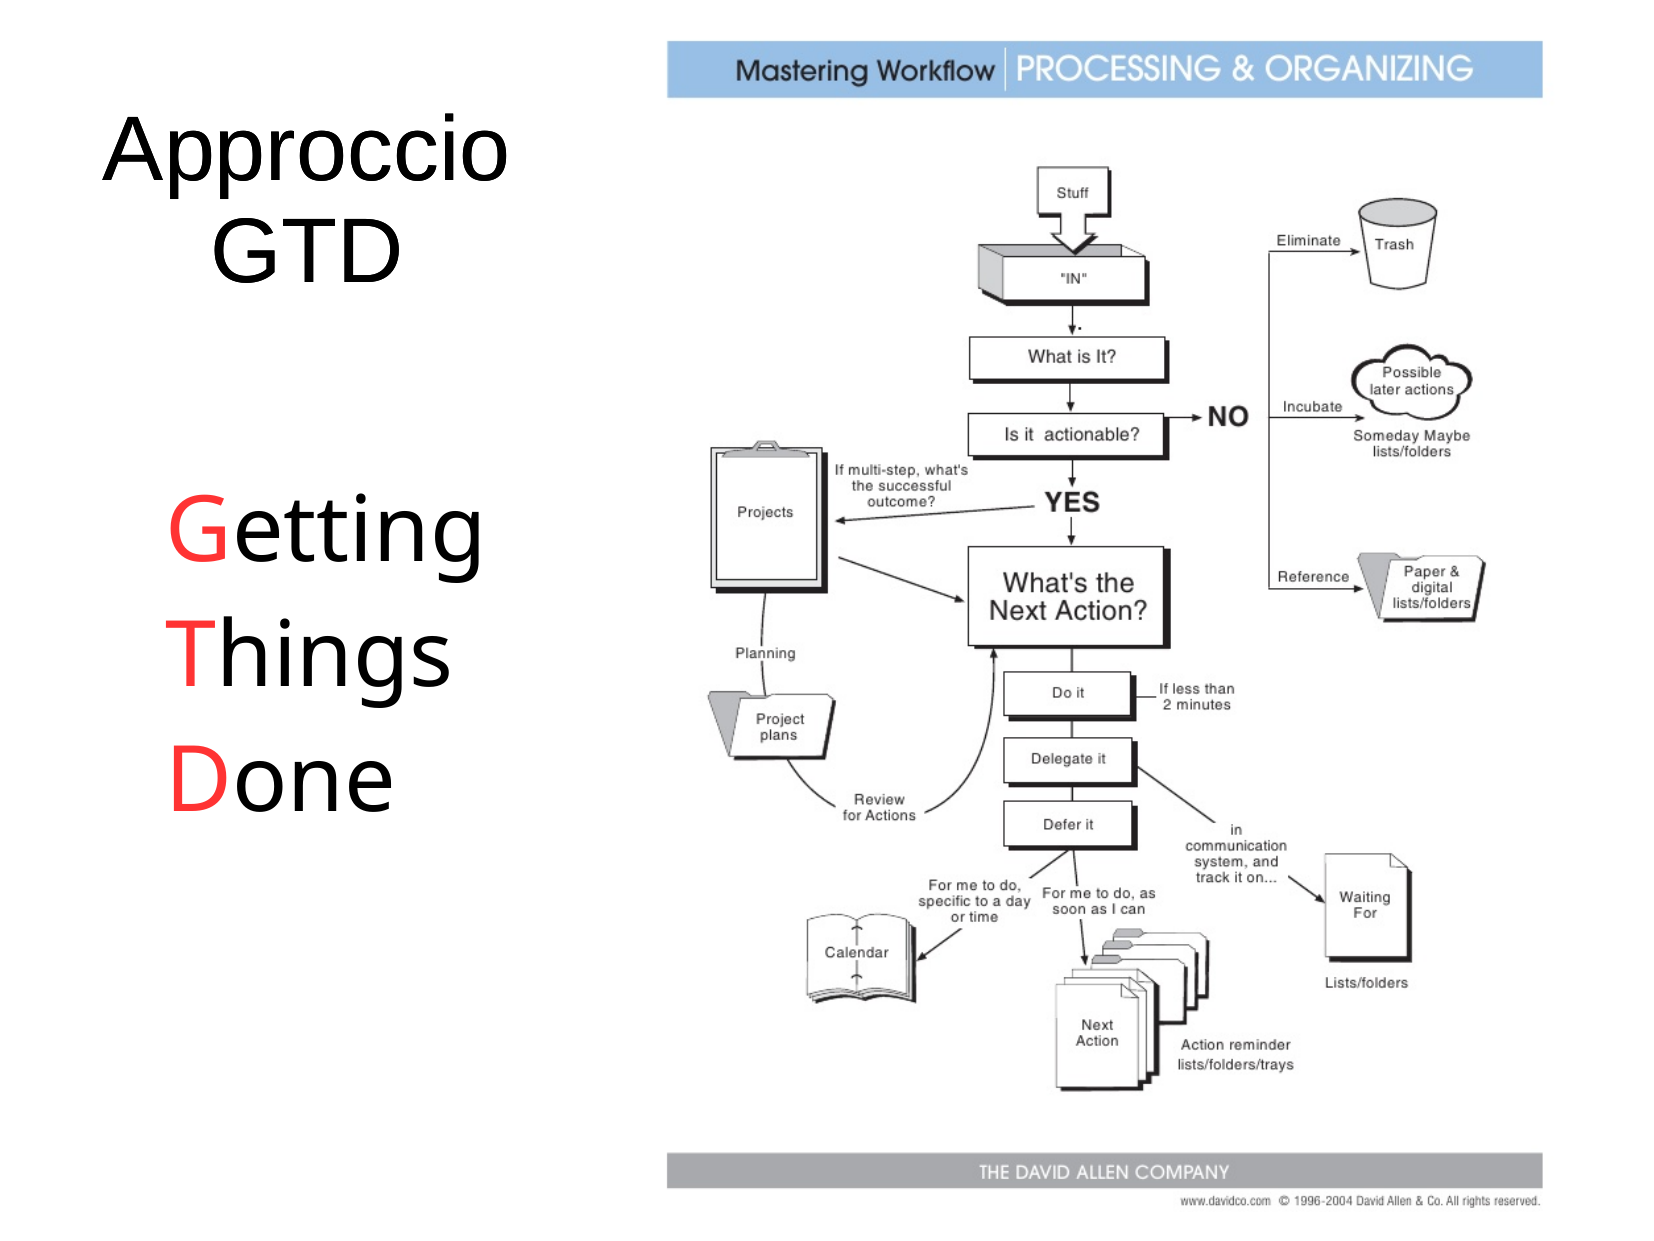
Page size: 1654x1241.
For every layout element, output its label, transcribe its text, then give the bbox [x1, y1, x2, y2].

title Getting Things Done [165, 475, 615, 1077]
title Approccio GTD [82, 49, 532, 556]
picture [625, 0, 1585, 1241]
